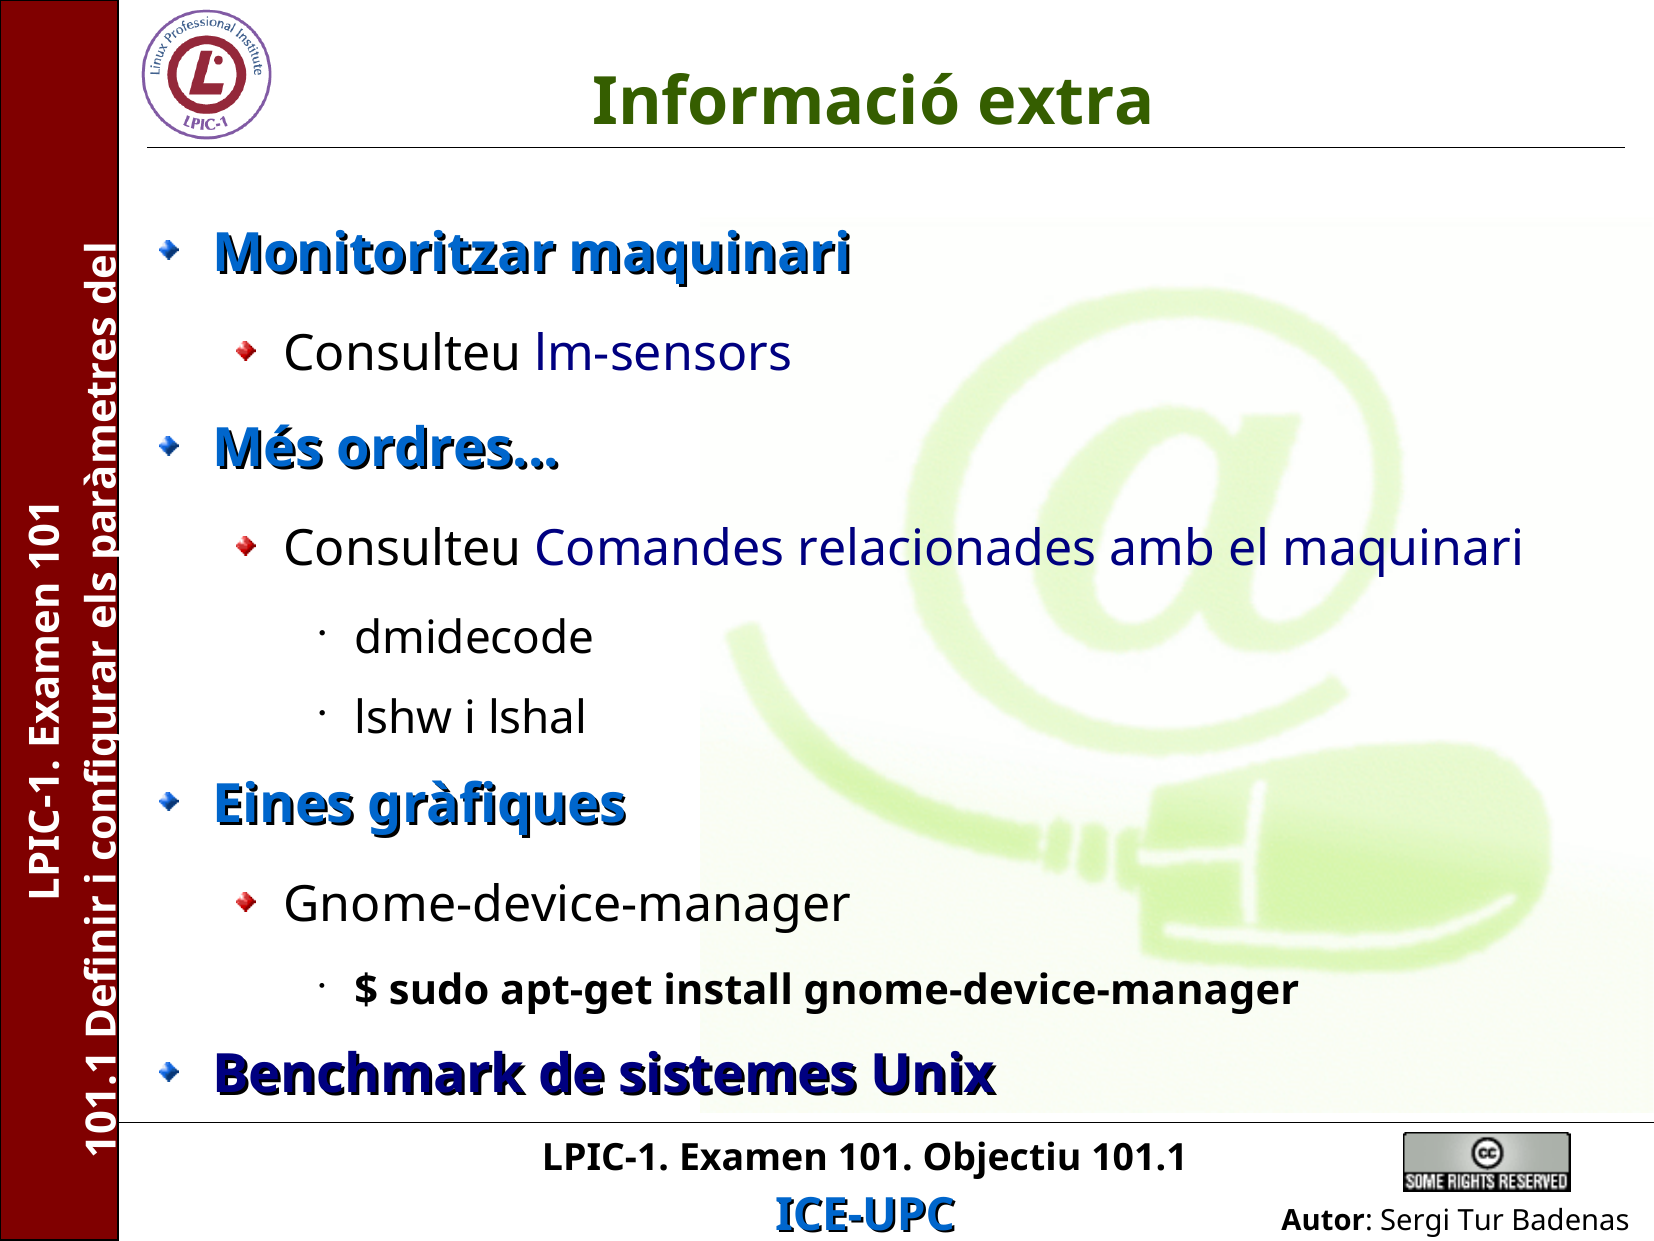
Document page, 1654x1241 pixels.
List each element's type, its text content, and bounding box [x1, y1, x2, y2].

title Informació extra [129, 55, 1619, 142]
picture [1403, 1132, 1571, 1192]
picture [700, 217, 1654, 1113]
picture [135, 5, 277, 55]
list Monitoritzar maquinari Consulteu lm-sensors Més ordres... Consulteu Comandes relacionades amb el maquinari dmidecode lshw i lshal Eines gràfiques Gnome-device-manager $ sudo apt-get install gnome-device-manager Benchmark de sistemes Unix [141, 213, 1630, 1077]
picture [159, 1077, 179, 1082]
picture [886, 1077, 898, 1086]
